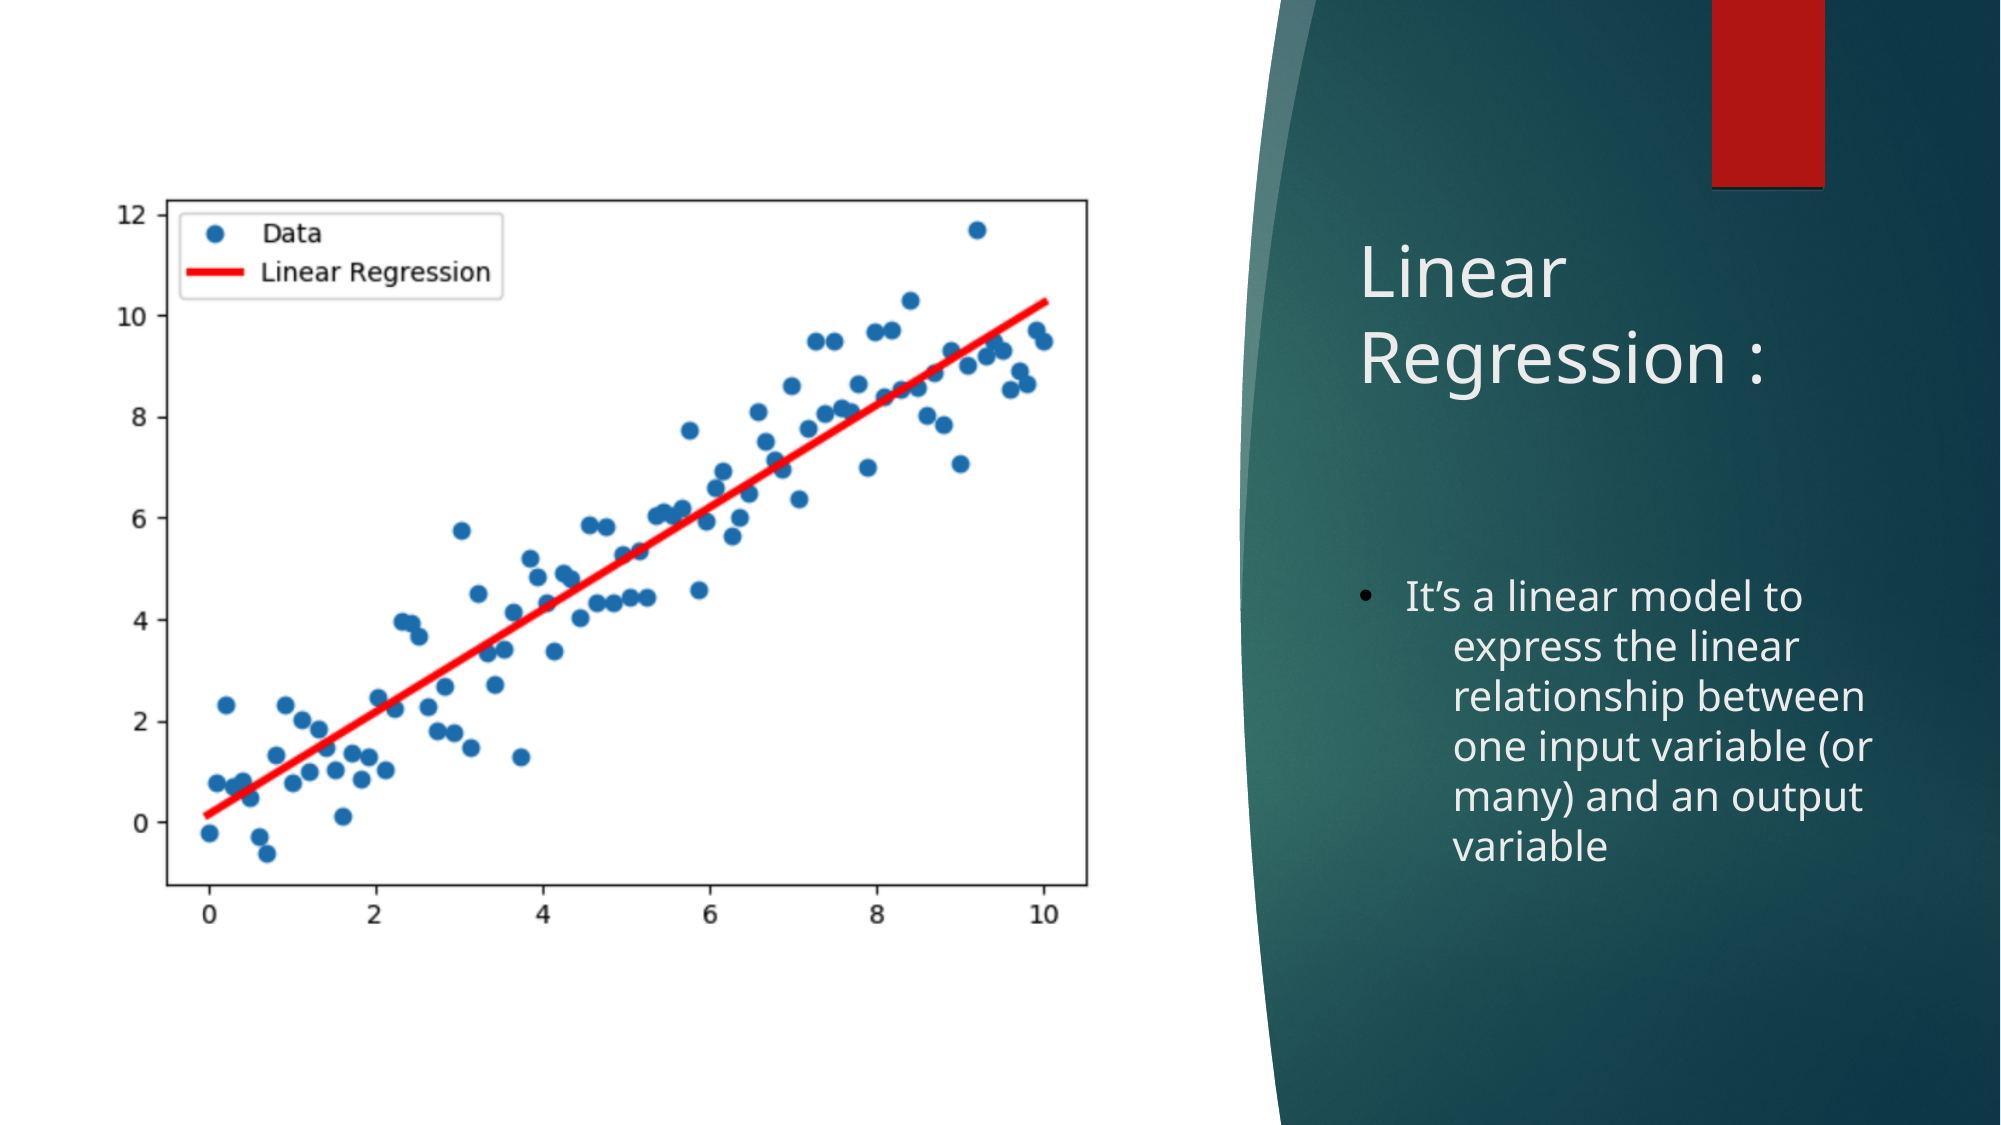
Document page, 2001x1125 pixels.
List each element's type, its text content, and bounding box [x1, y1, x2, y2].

text_box It’s a linear model to express the linear relationship between one input variable (or many) and an output variable [1343, 562, 1894, 881]
text_box [0, 0, 2000, 1125]
title Linear Regression : [1343, 217, 1894, 405]
picture [105, 166, 1135, 959]
